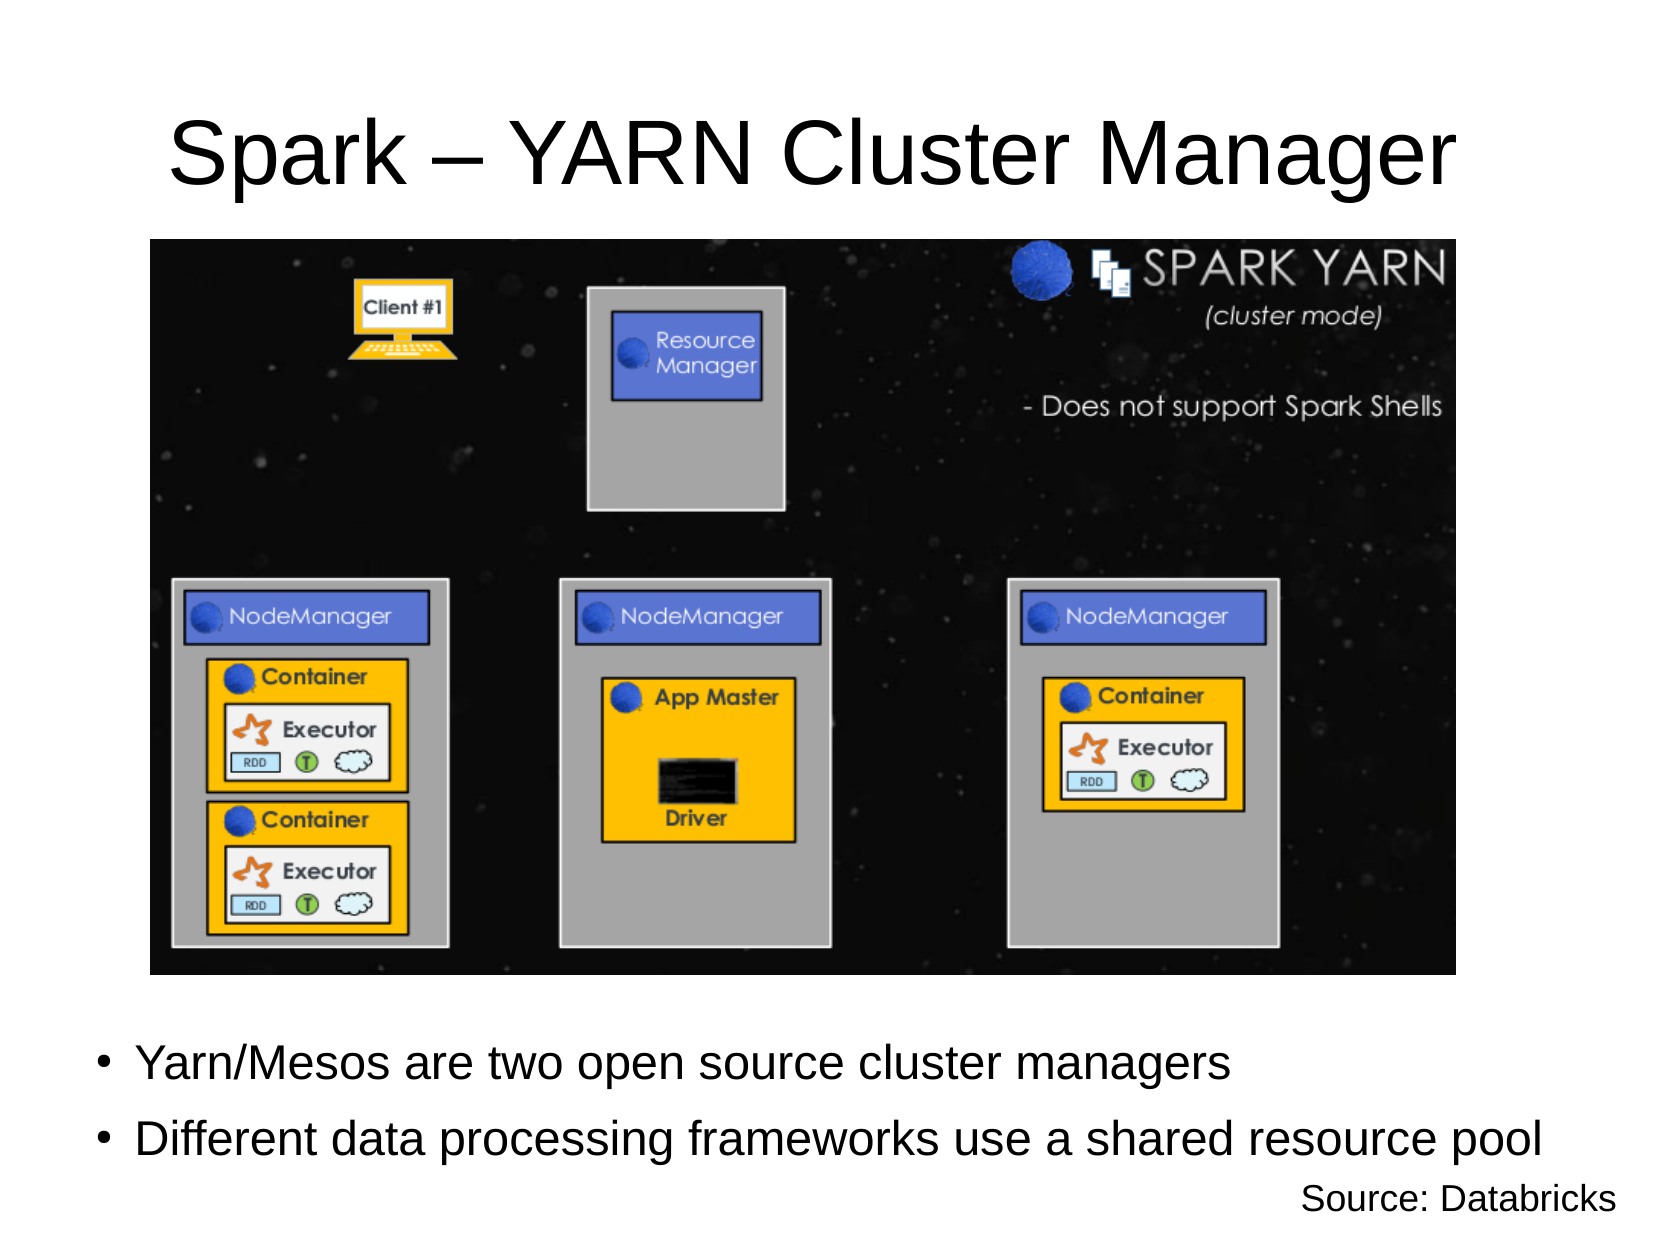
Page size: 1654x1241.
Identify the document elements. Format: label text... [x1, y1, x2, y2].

title Spark – YARN Cluster Manager [82, 49, 1571, 257]
text_box Source: Databricks [1215, 1170, 1653, 1231]
picture [150, 239, 1456, 976]
list Yarn/Mesos are two open source cluster managers Different data processing frameworks use a shared resource pool [82, 1035, 1571, 1216]
